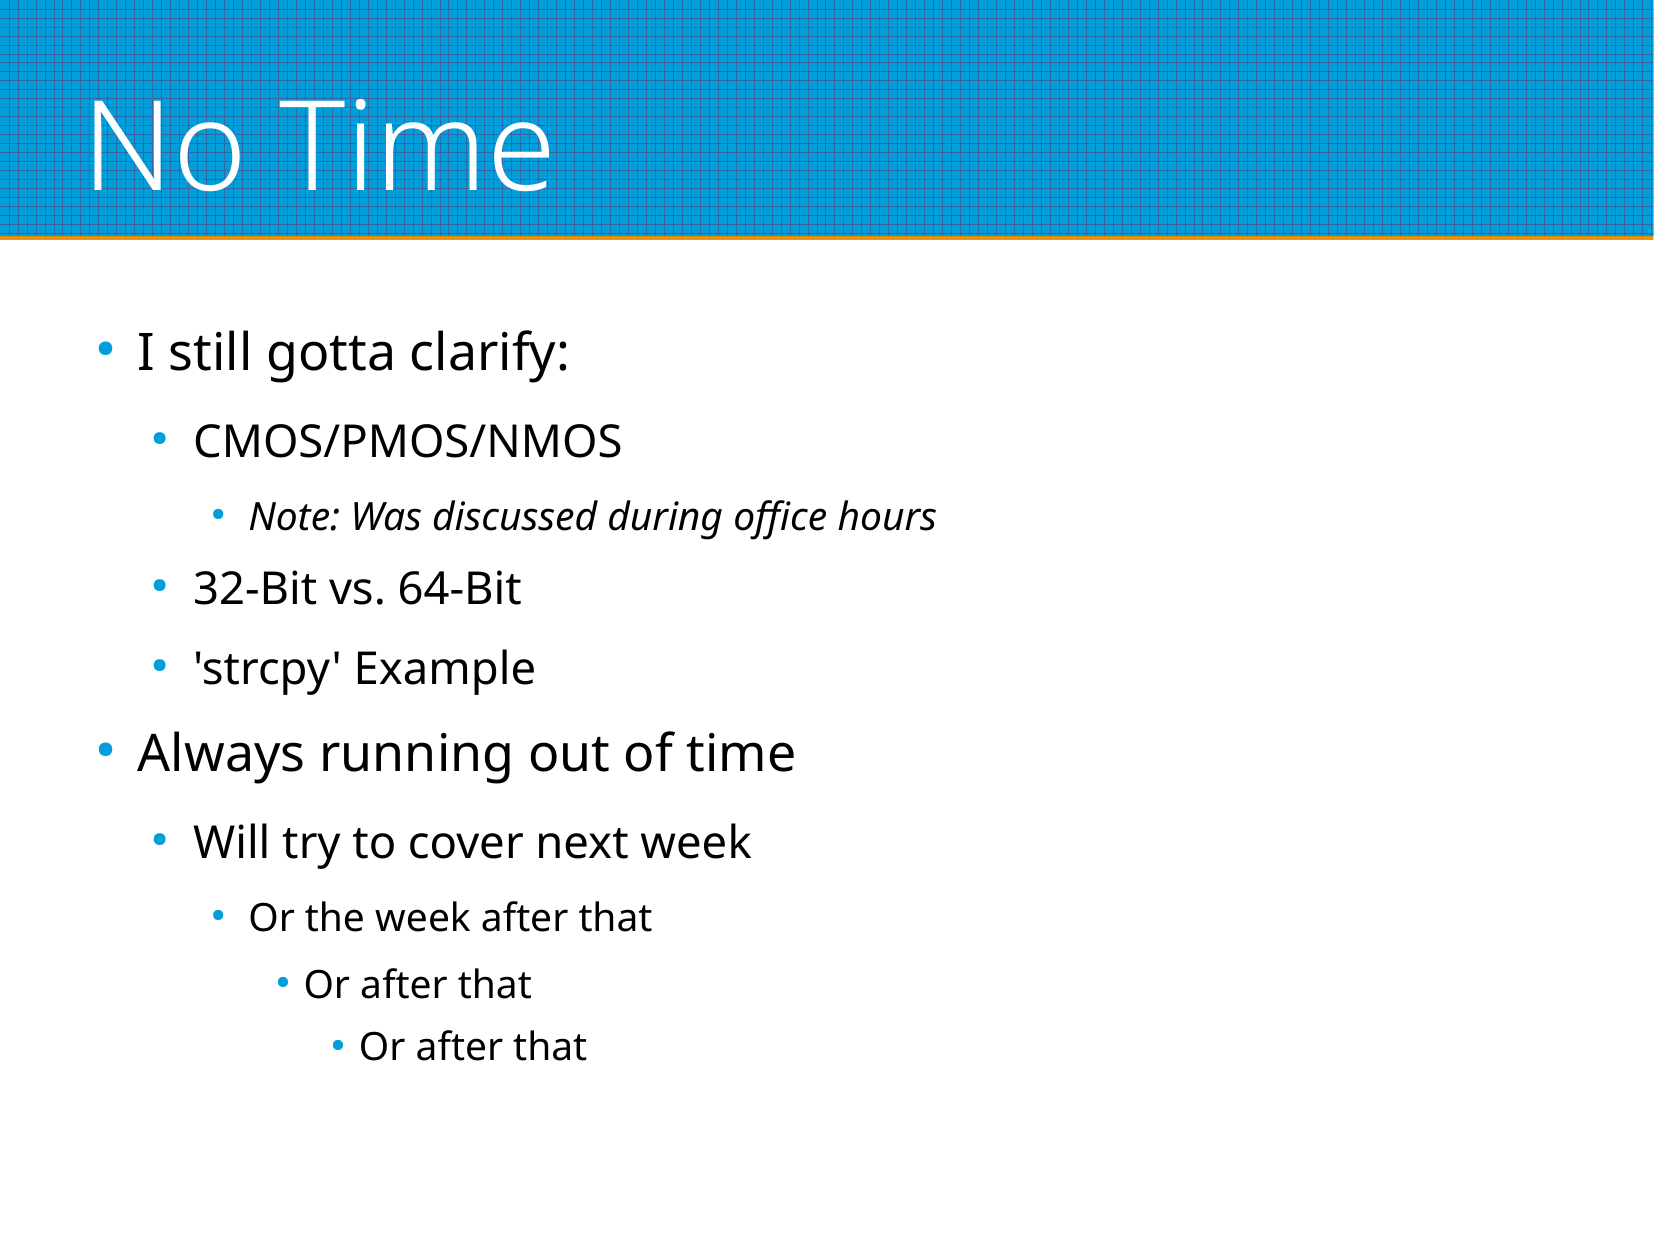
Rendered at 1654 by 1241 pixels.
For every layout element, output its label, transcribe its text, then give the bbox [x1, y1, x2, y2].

title No Time [82, 19, 1571, 227]
list I still gotta clarify: CMOS/PMOS/NMOS Note: Was discussed during office hours 32-Bit vs. 64-Bit 'strcpy' Example Always running out of time Will try to cover next week Or the week after that Or after that Or after that [82, 314, 1563, 1081]
